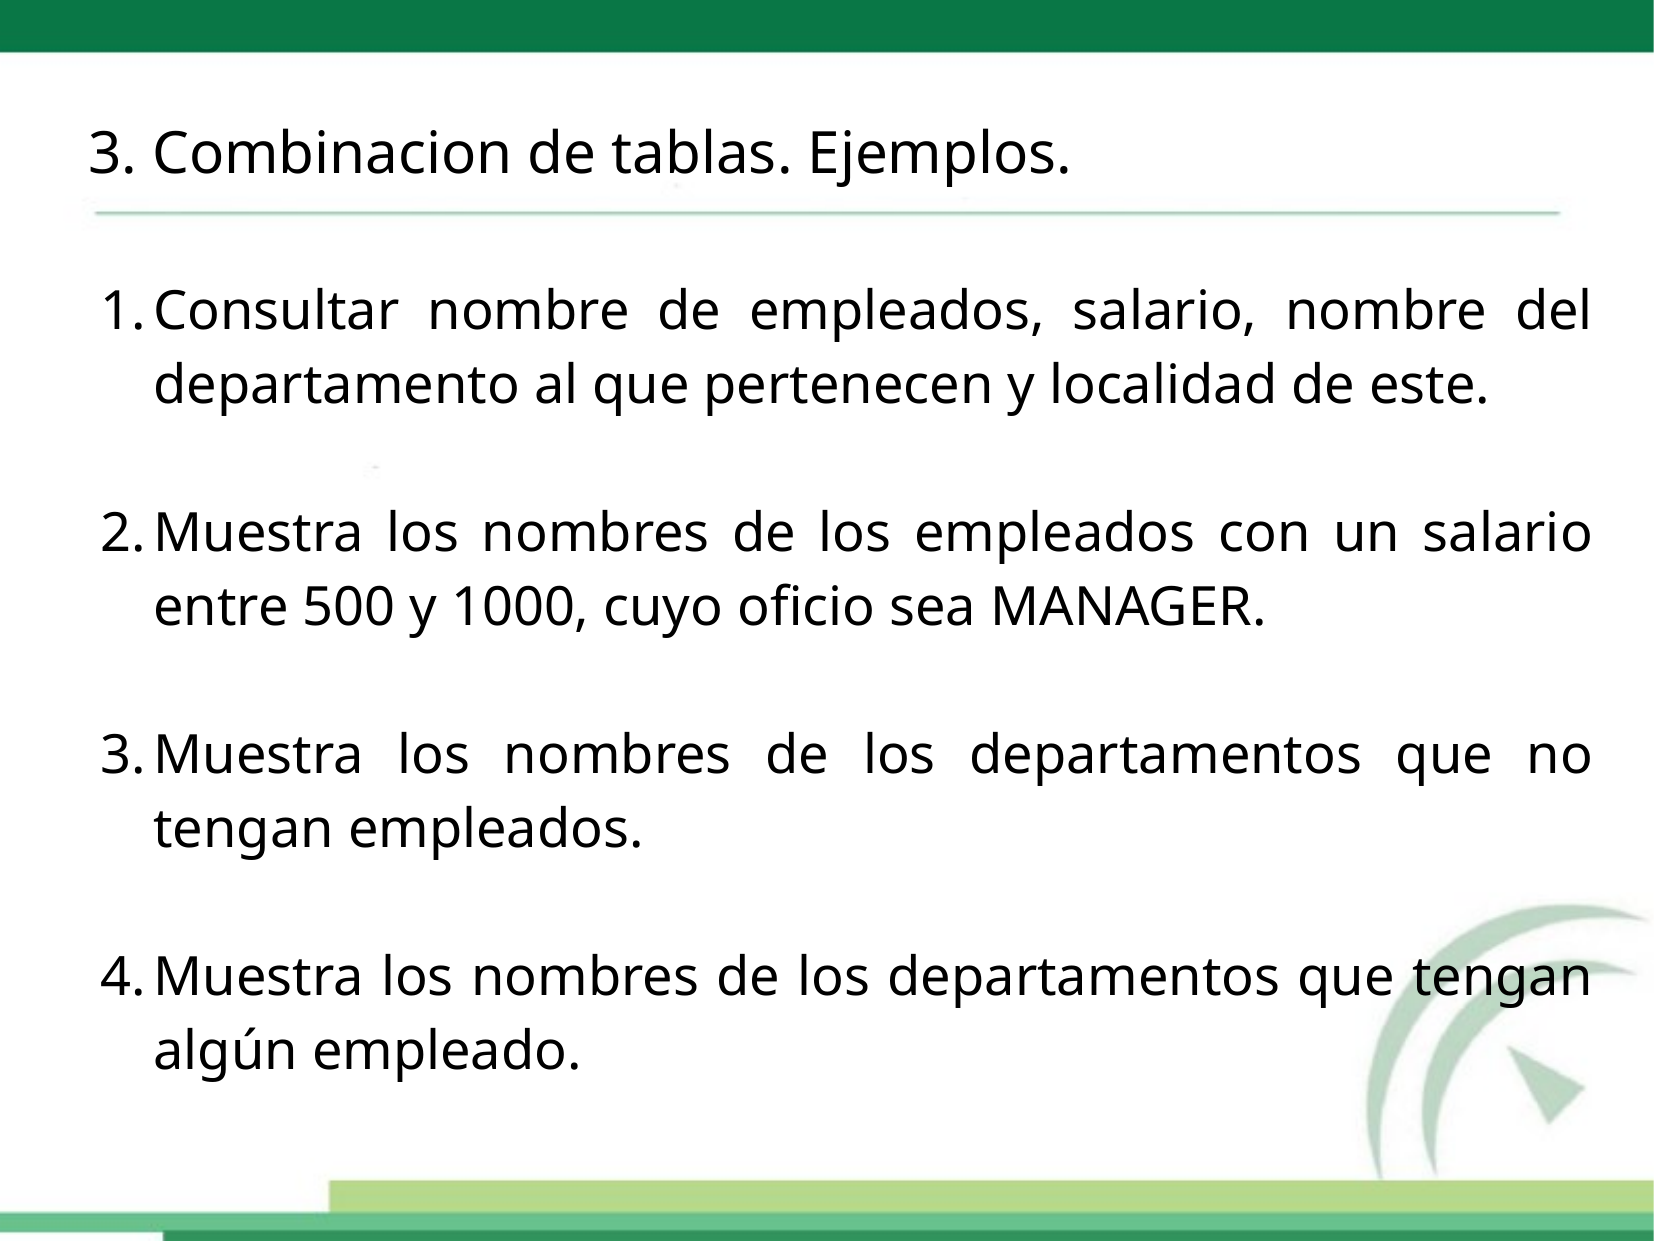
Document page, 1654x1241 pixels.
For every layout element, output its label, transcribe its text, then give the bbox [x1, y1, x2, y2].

title 3. Combinacion de tablas. Ejemplos. [88, 46, 1577, 254]
list Consultar nombre de empleados, salario, nombre del departamento al que pertenecen y localidad de este. Muestra los nombres de los empleados con un salario entre 500 y 1000, cuyo oficio sea MANAGER. Muestra los nombres de los departamentos que no tengan empleados. Muestra los nombres de los departamentos que tengan algún empleado. [82, 271, 1595, 1128]
picture [0, 0, 1654, 1241]
